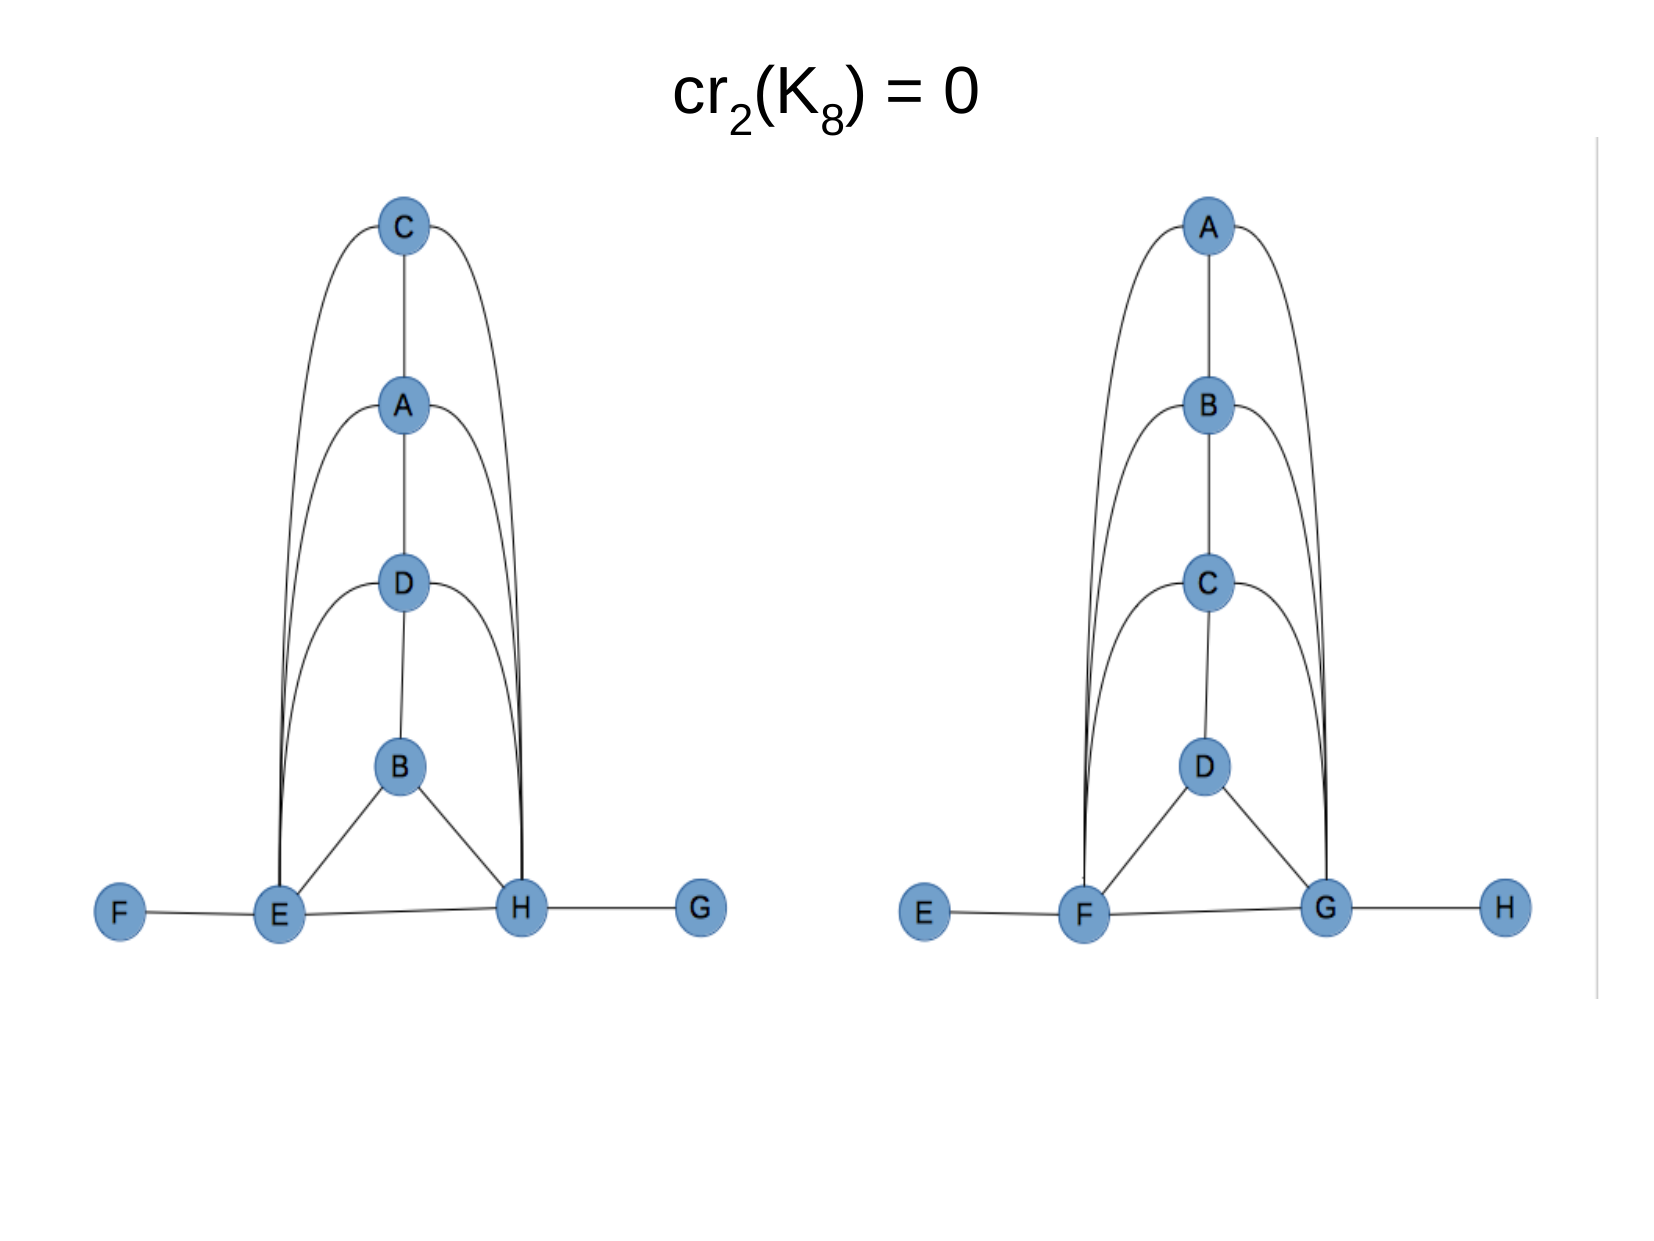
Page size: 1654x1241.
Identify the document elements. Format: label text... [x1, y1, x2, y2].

title cr2(K8) = 0 [82, 46, 1571, 137]
picture [53, 137, 1600, 999]
